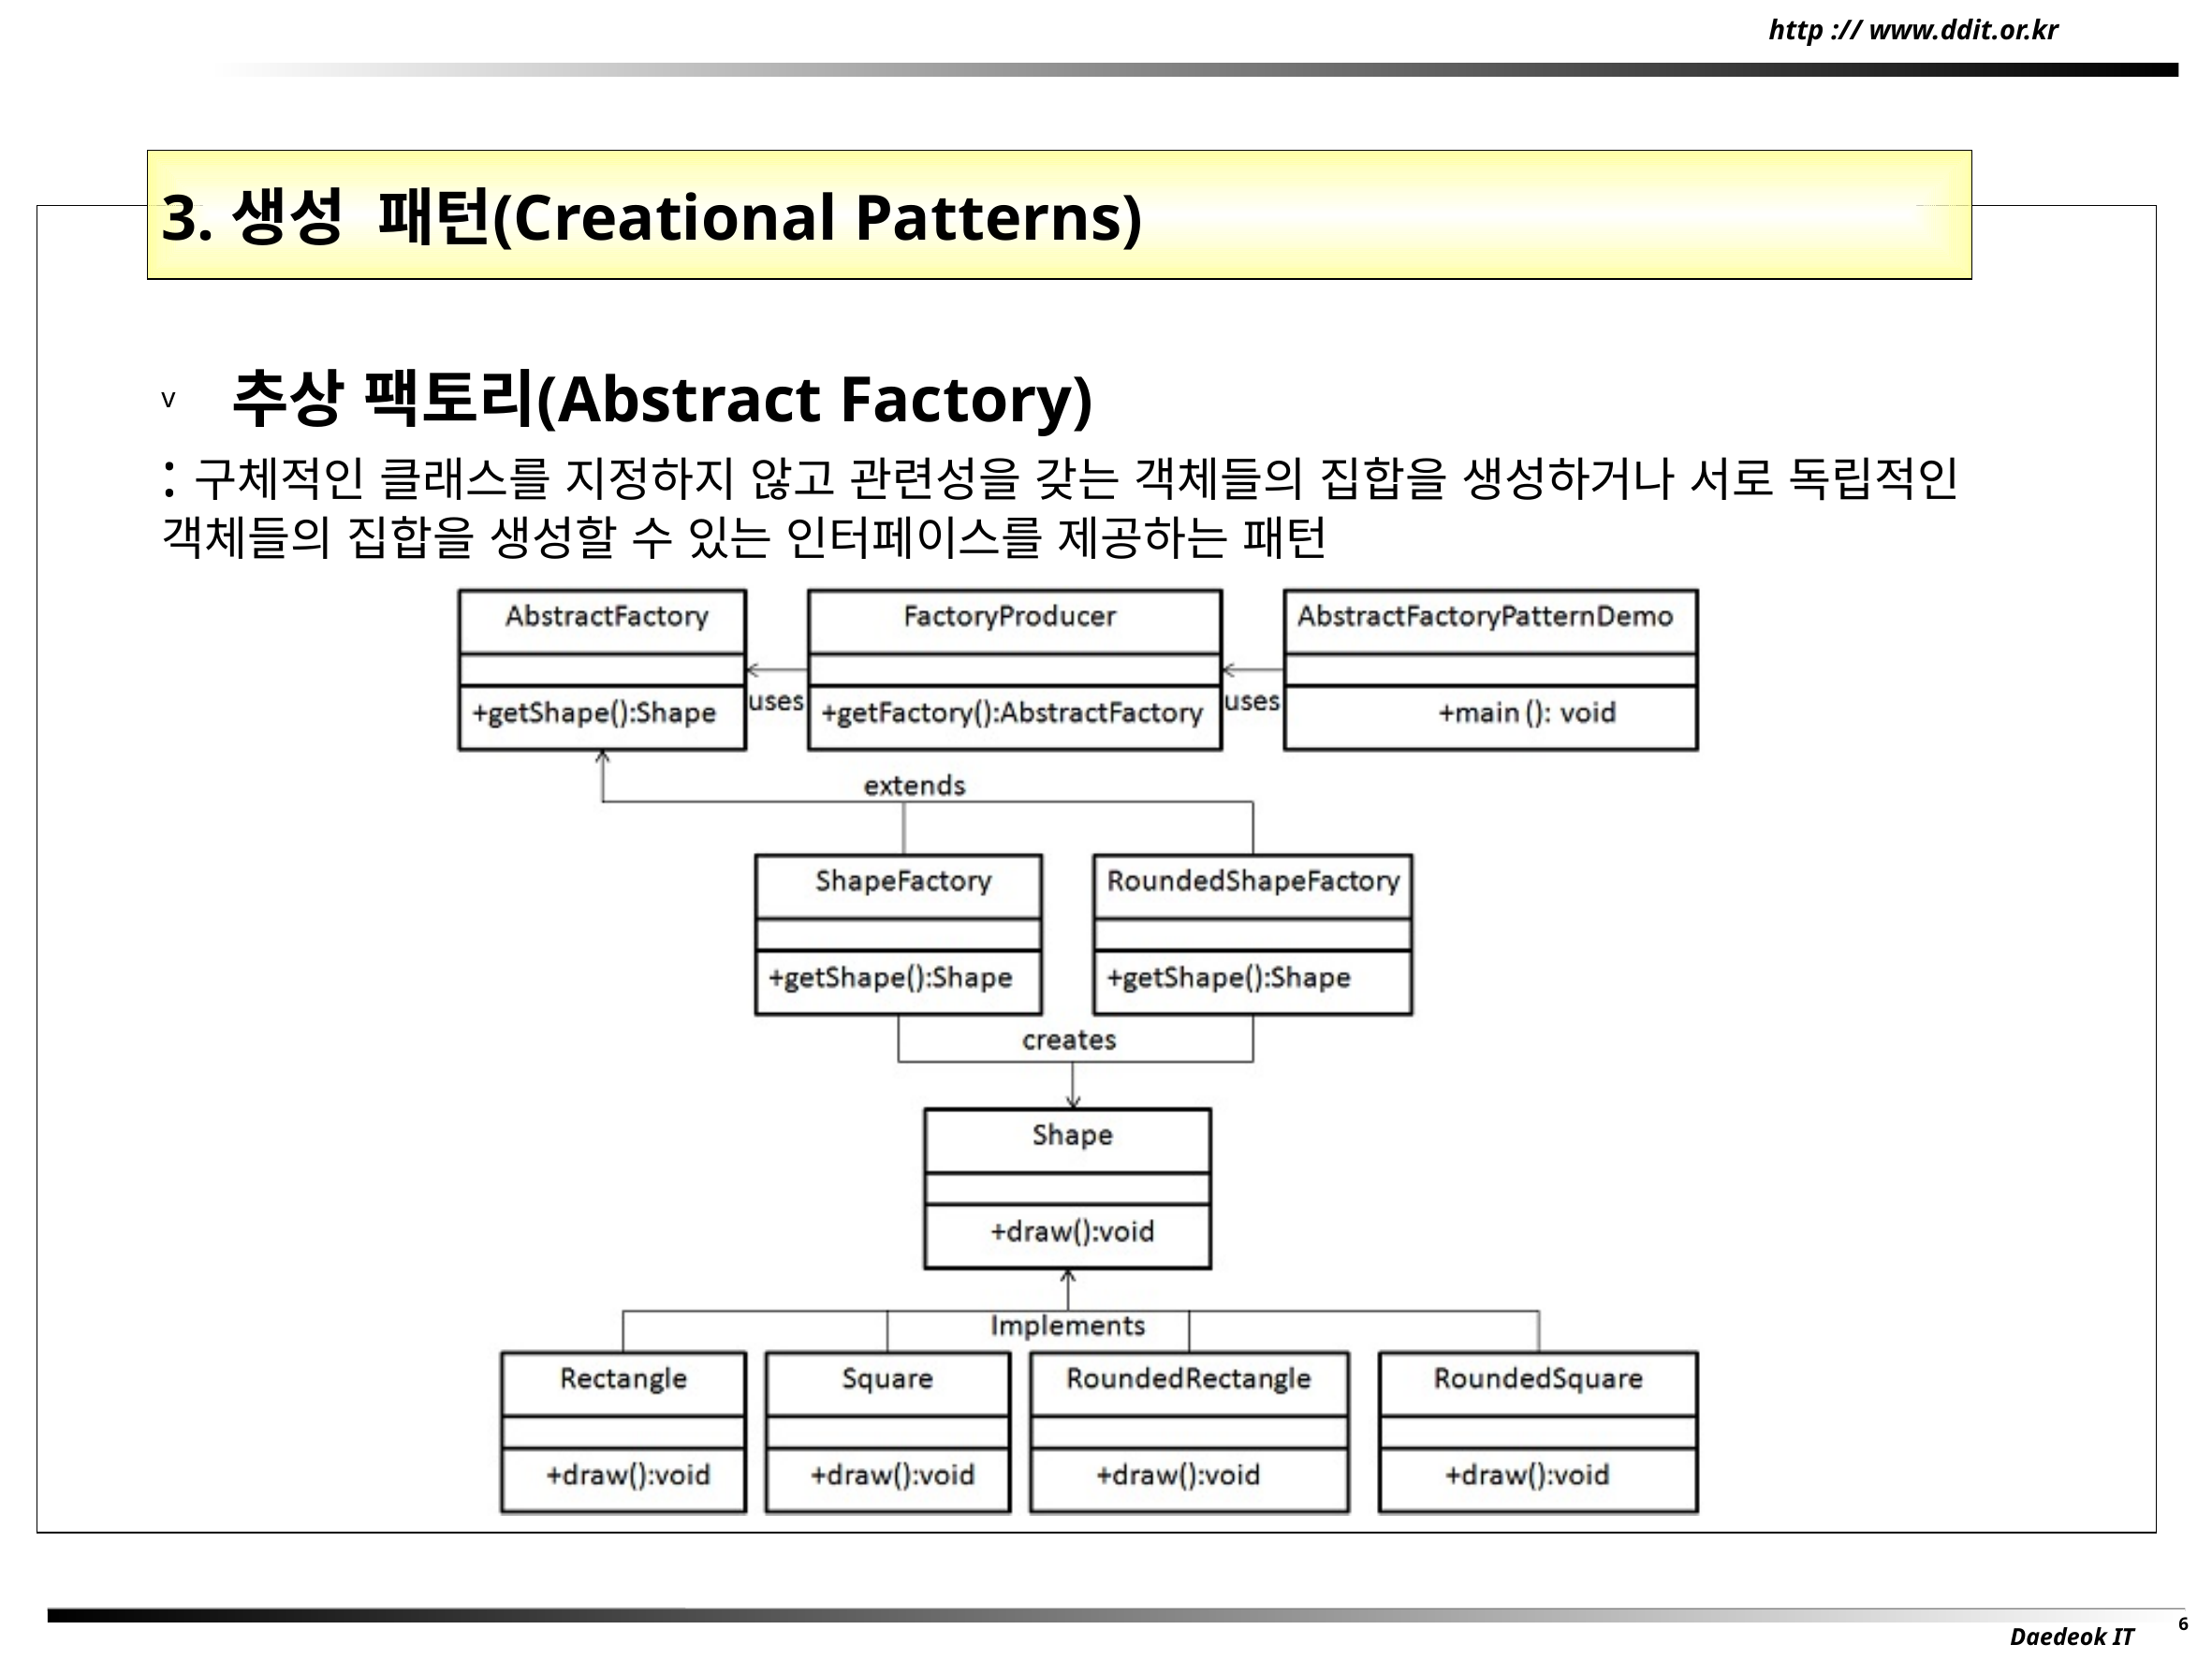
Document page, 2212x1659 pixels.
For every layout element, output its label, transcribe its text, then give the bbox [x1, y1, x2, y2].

text_box 추상 팩토리(Abstract Factory) : 구체적인 클래스를 지정하지 않고 관련성을 갖는 객체들의 집합을 생성하거나 서로 독립적인 객체들의 집합을 생성할 수 있는 인터페이스를 제공하는 패턴 [147, 352, 2046, 573]
text_box 3. 생성 패턴(Creational Patterns) [147, 150, 1972, 280]
picture [453, 585, 1707, 1516]
